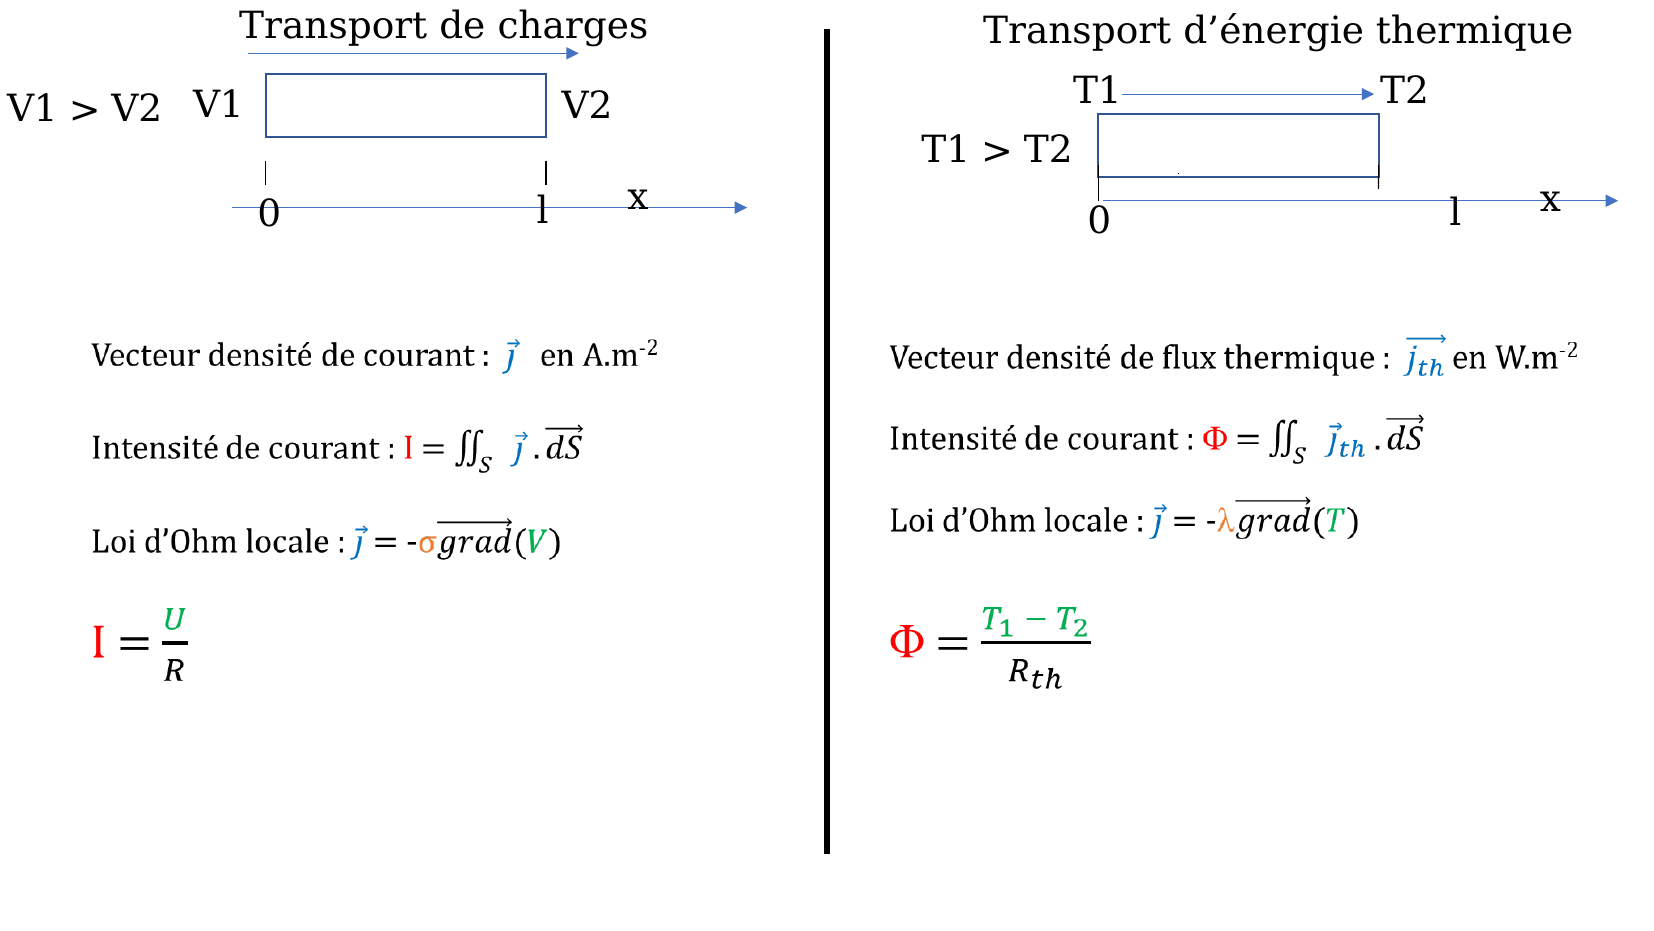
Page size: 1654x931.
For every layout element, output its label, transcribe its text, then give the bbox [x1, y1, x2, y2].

text_box l [1434, 180, 1477, 241]
text_box T2 [1365, 59, 1444, 119]
text_box V2 [546, 73, 628, 134]
text_box V1 > V2 [0, 76, 178, 137]
text_box T1 [1058, 59, 1137, 119]
text_box V1 [178, 72, 259, 133]
text_box T1 > T2 [906, 118, 1088, 178]
text_box 0 [242, 181, 297, 242]
text_box 0 [1072, 188, 1127, 249]
text_box x [612, 164, 664, 225]
text_box Transport d’énergie thermique [968, 0, 1602, 59]
text_box [860, 323, 1654, 768]
text_box l [521, 178, 564, 239]
text_box x [1525, 166, 1576, 226]
text_box [62, 318, 745, 702]
text_box Transport de charges [224, 0, 801, 54]
